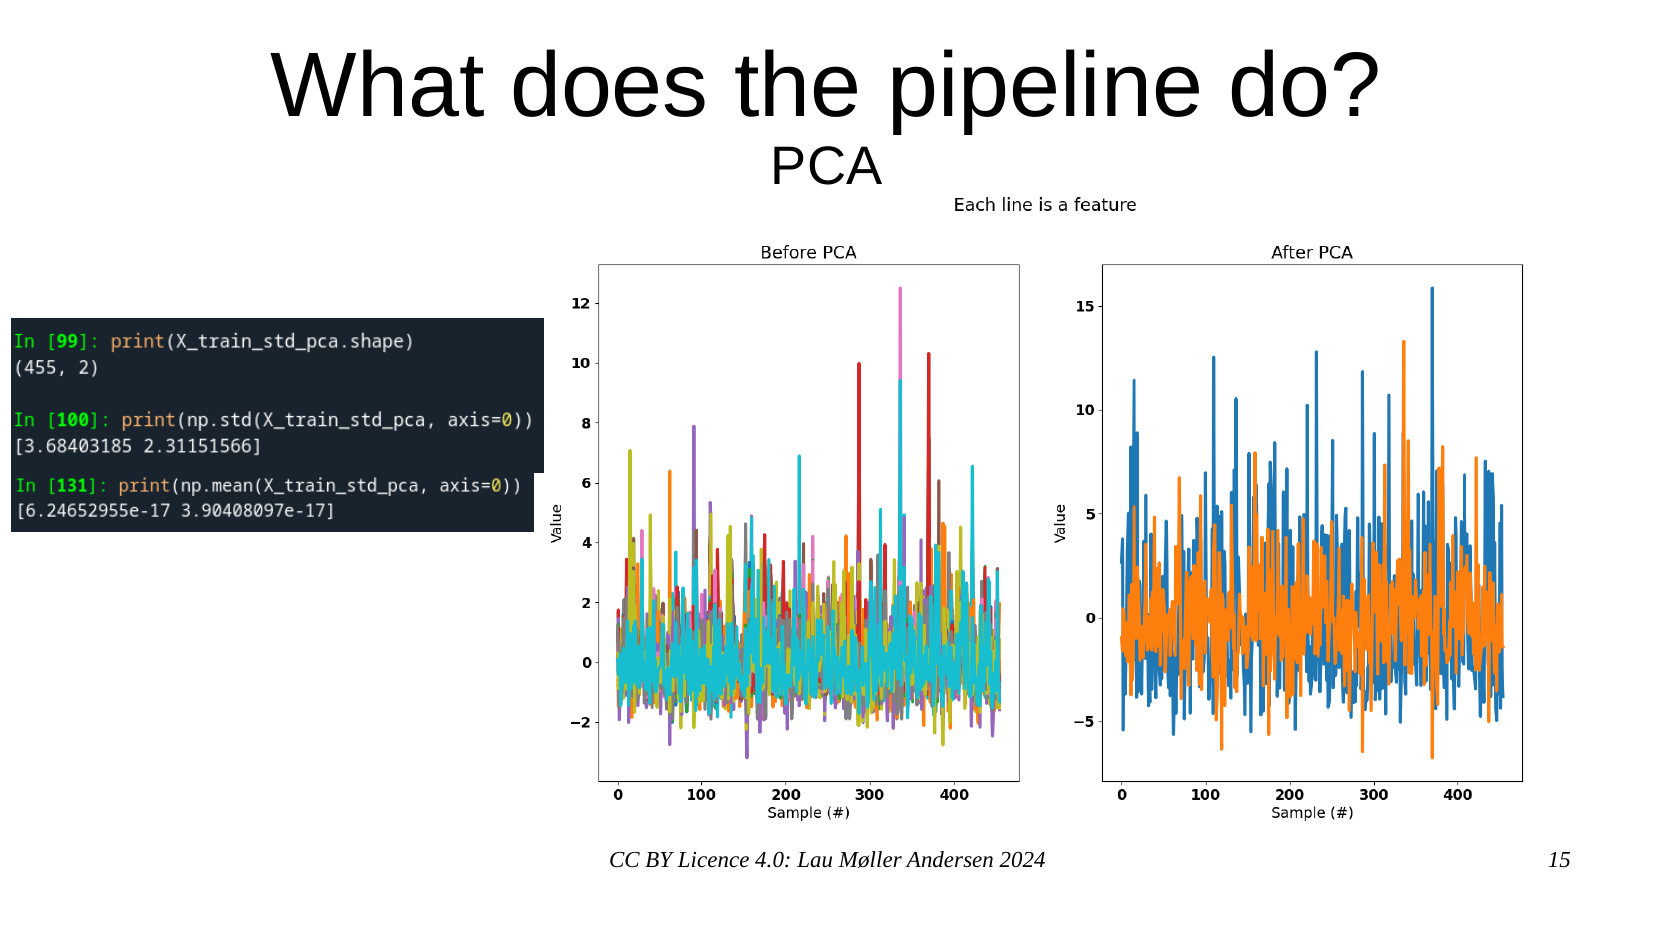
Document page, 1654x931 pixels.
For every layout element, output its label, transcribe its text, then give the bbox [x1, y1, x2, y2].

picture [11, 188, 1539, 827]
title What does the pipeline do? PCA [82, 33, 1571, 197]
